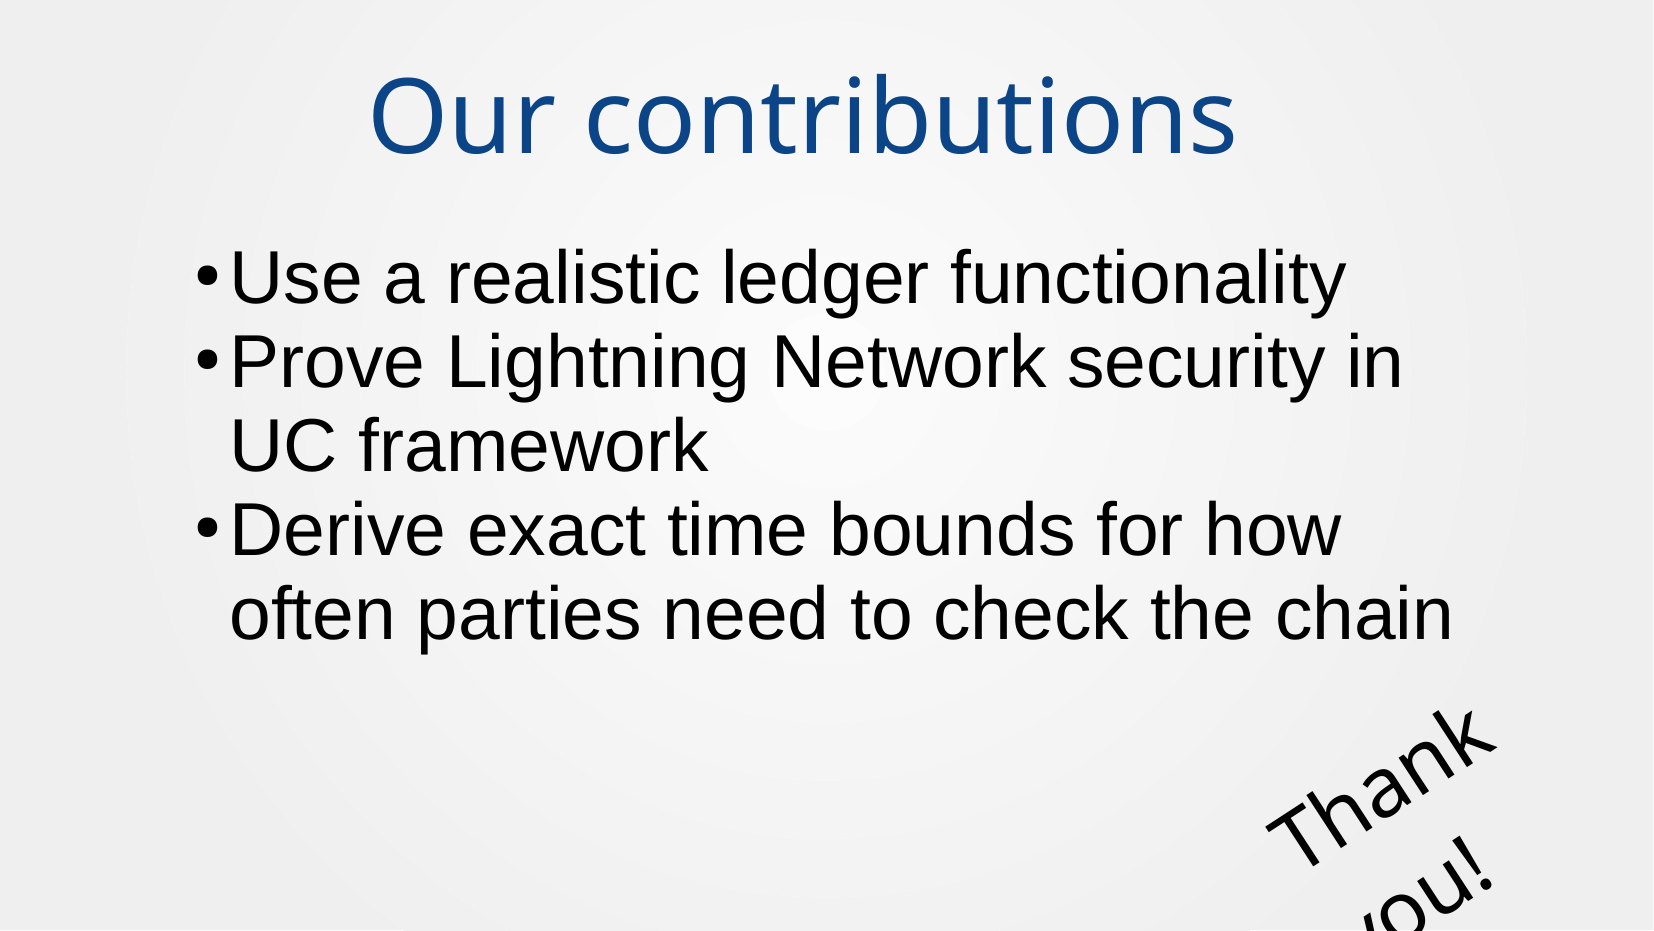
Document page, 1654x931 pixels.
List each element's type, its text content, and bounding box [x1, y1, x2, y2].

title Our contributions [367, 48, 1287, 184]
text_box Thank you! [1232, 592, 1613, 888]
text_box Use a realistic ledger functionality Prove Lightning Network security in UC framework Derive exact time bounds for how often parties need to check the chain [179, 227, 1475, 663]
